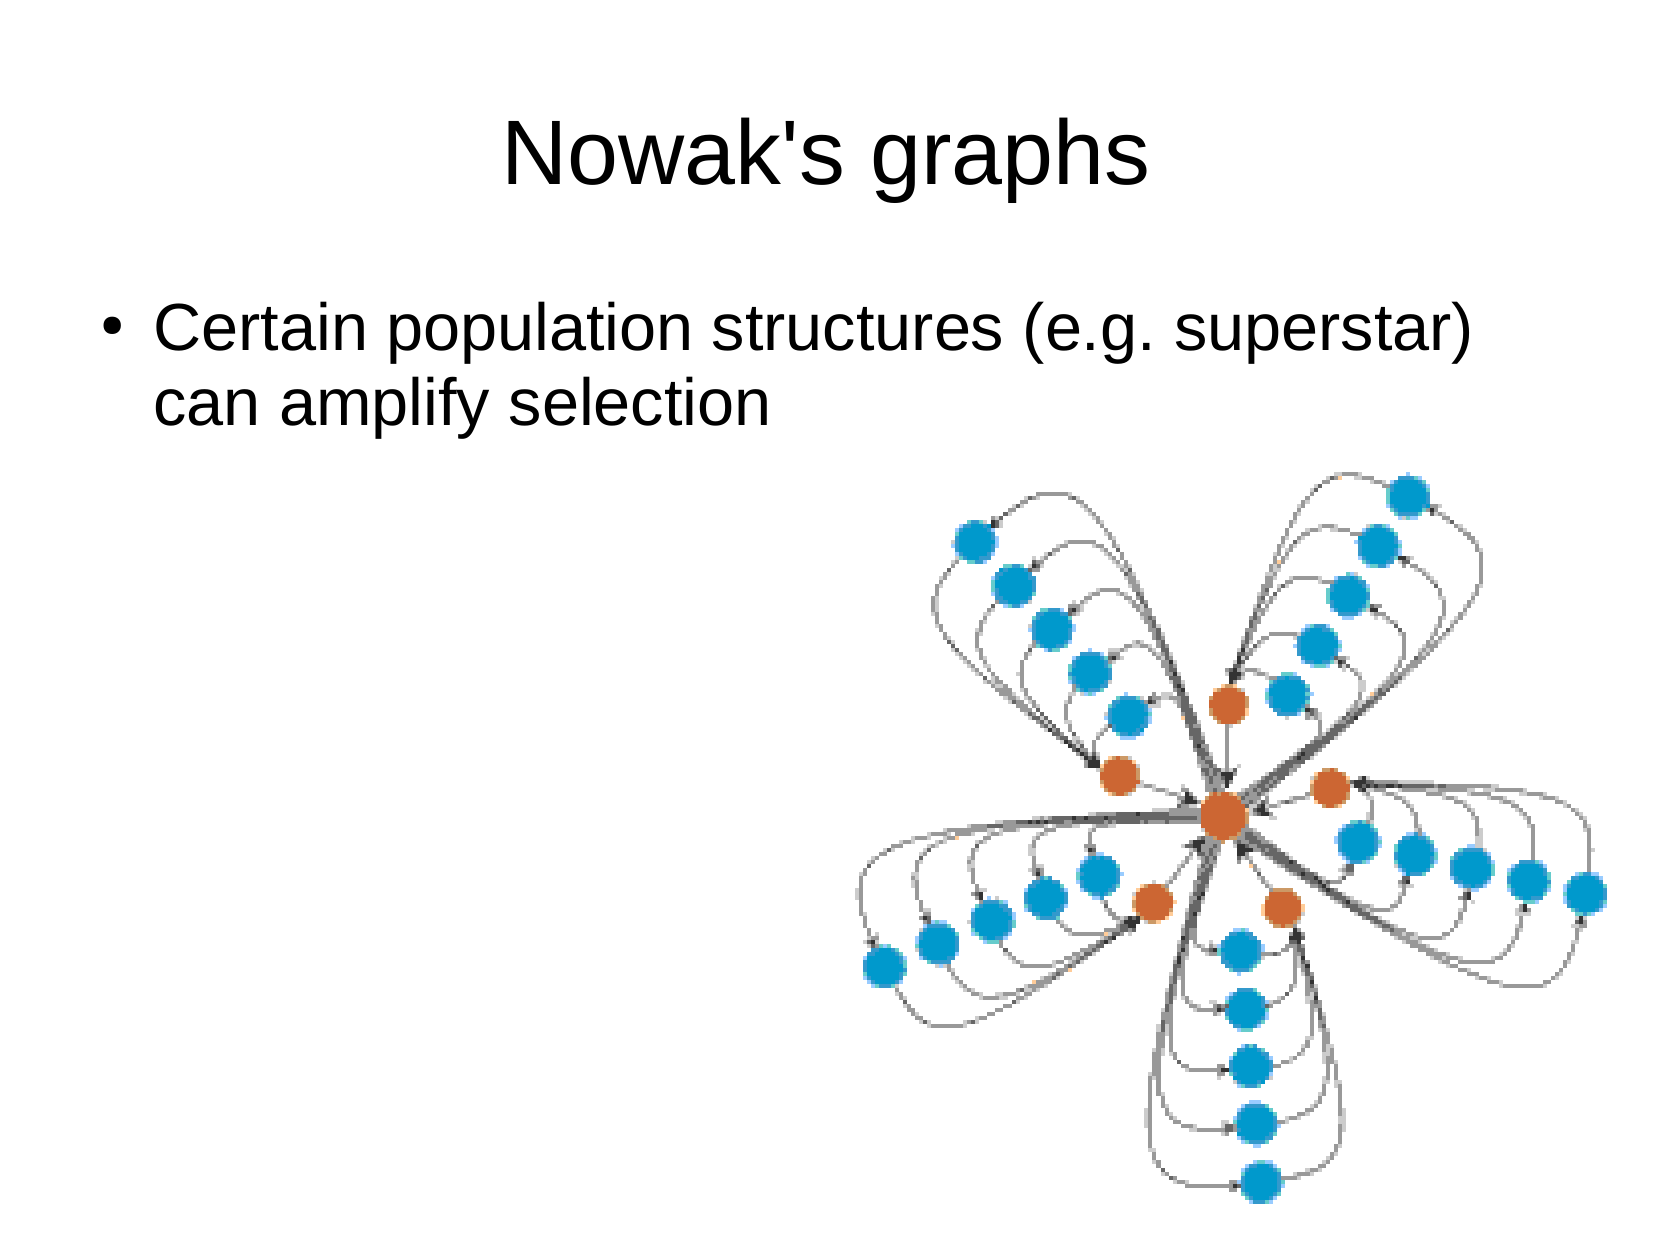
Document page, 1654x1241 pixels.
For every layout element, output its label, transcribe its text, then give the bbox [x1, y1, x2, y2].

list Certain population structures (e.g. superstar) can amplify selection [82, 290, 1571, 1010]
picture [855, 472, 1612, 1209]
title Nowak's graphs [82, 49, 1571, 257]
